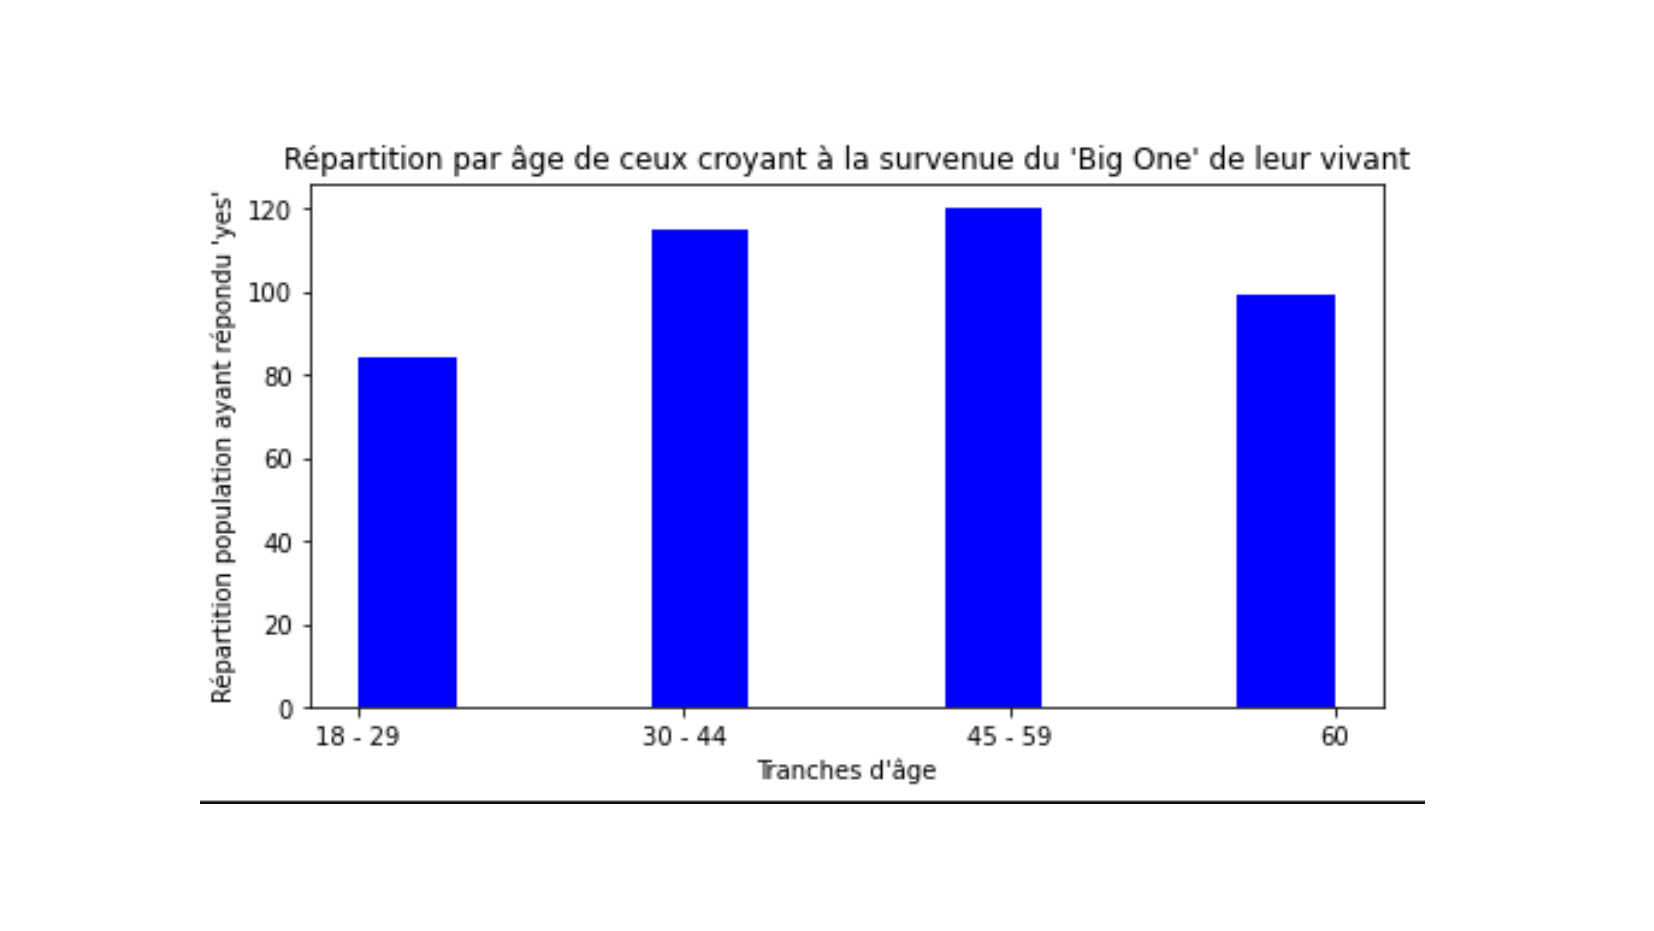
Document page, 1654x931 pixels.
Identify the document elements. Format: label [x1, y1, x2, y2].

picture [200, 129, 1425, 804]
